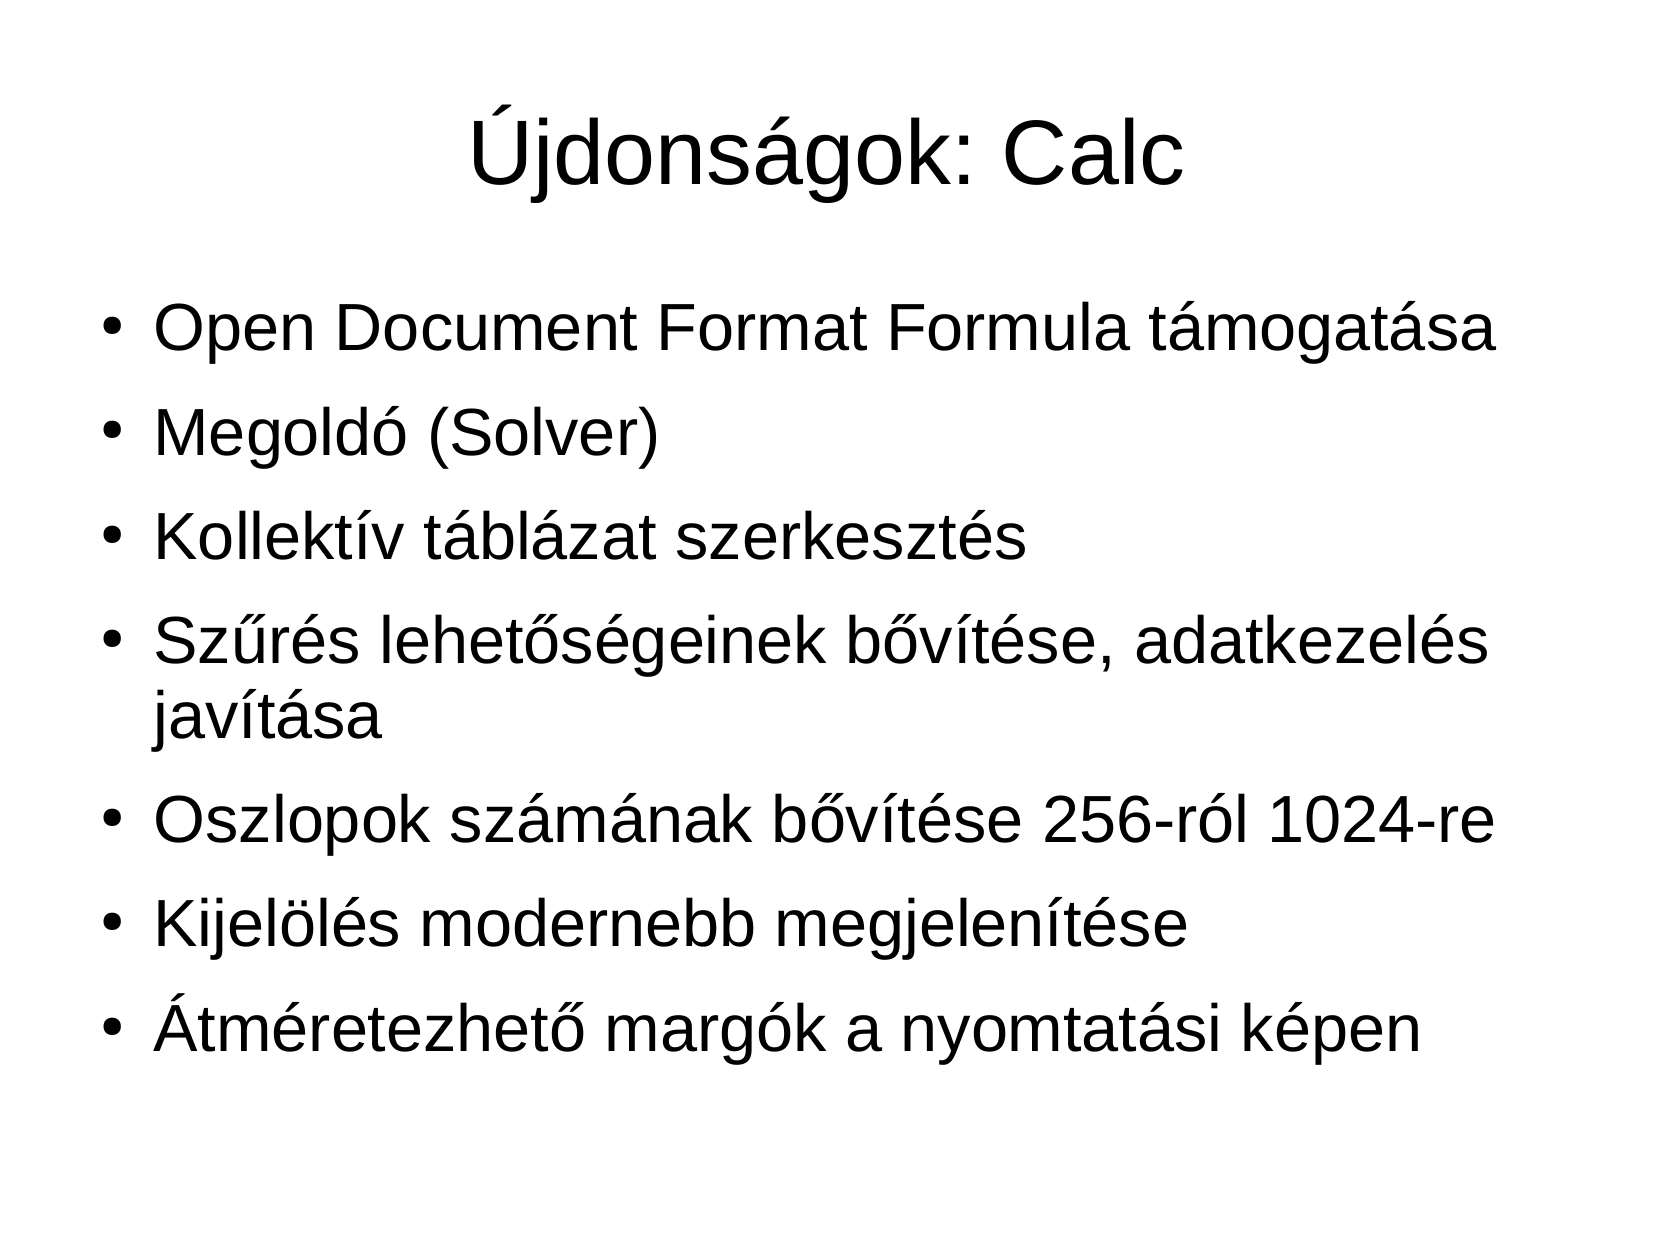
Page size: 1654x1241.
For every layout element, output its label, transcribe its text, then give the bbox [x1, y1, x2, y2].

title Újdonságok: Calc [82, 49, 1571, 257]
list Open Document Format Formula támogatása Megoldó (Solver) Kollektív táblázat szerkesztés Szűrés lehetőségeinek bővítése, adatkezelés javítása Oszlopok számának bővítése 256-ról 1024-re Kijelölés modernebb megjelenítése Átméretezhető margók a nyomtatási képen [82, 290, 1571, 1109]
